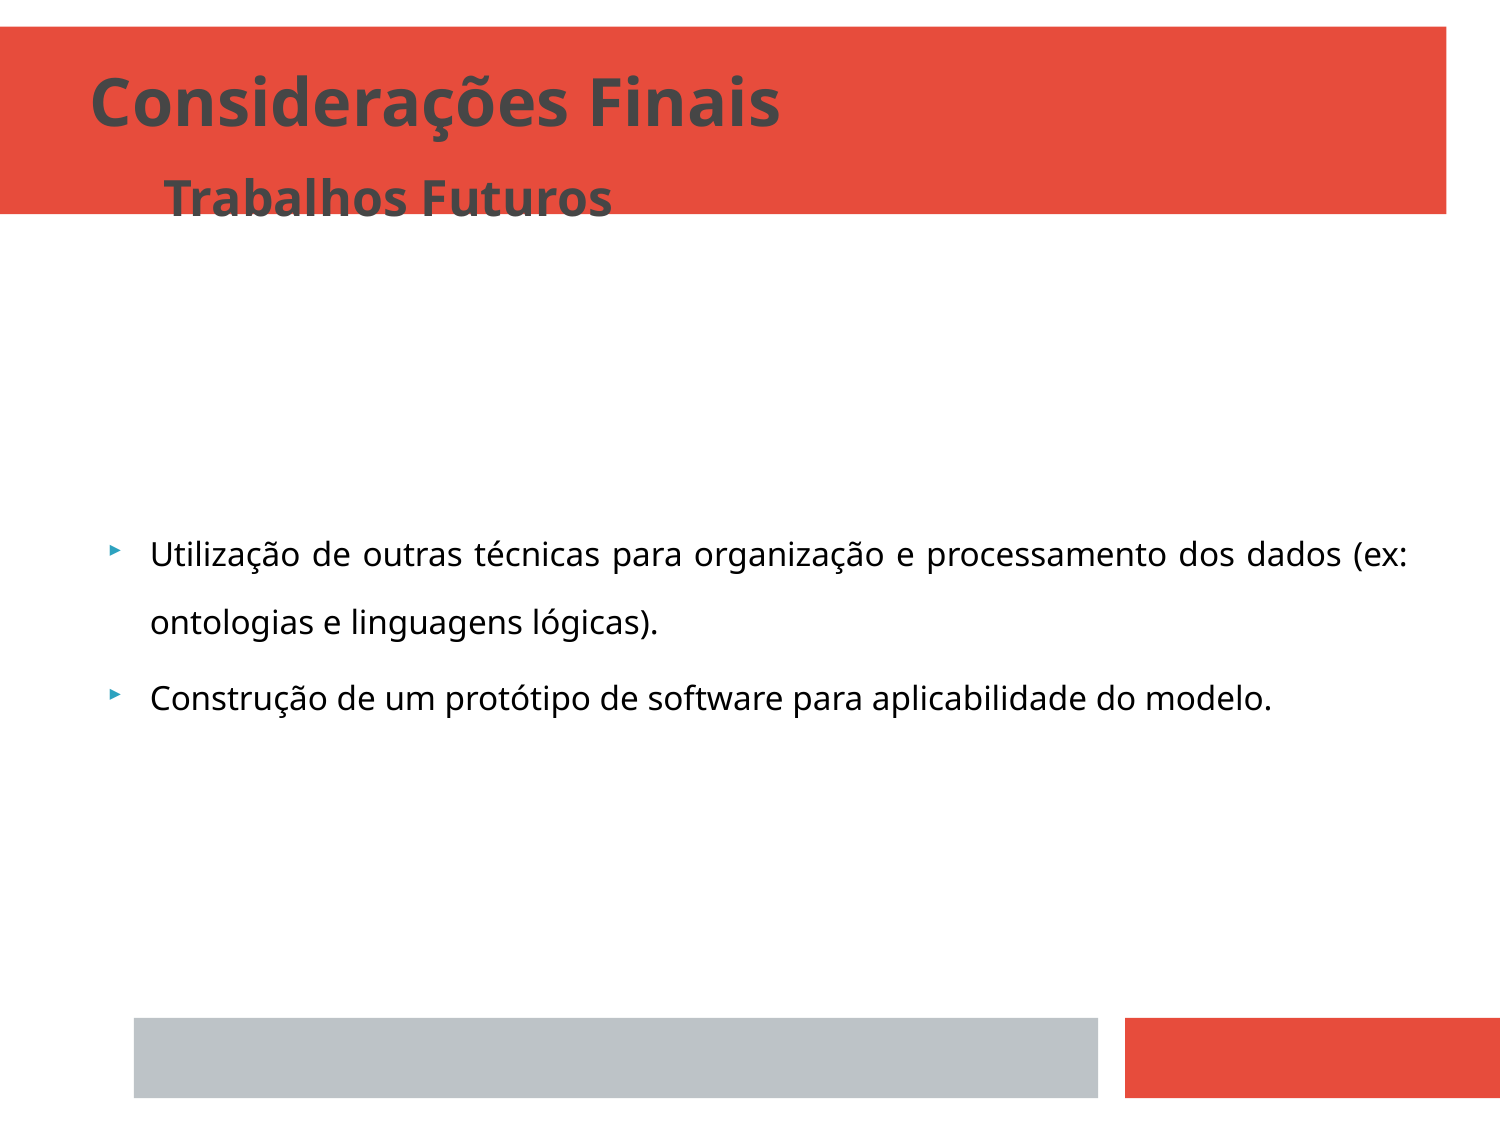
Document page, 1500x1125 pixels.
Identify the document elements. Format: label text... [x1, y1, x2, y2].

list Utilização de outras técnicas para organização e processamento dos dados (ex: ontologias e linguagens lógicas). Construção de um protótipo de software para aplicabilidade do modelo. [75, 247, 1425, 986]
title Considerações Finais Trabalhos Futuros [75, 45, 1425, 247]
